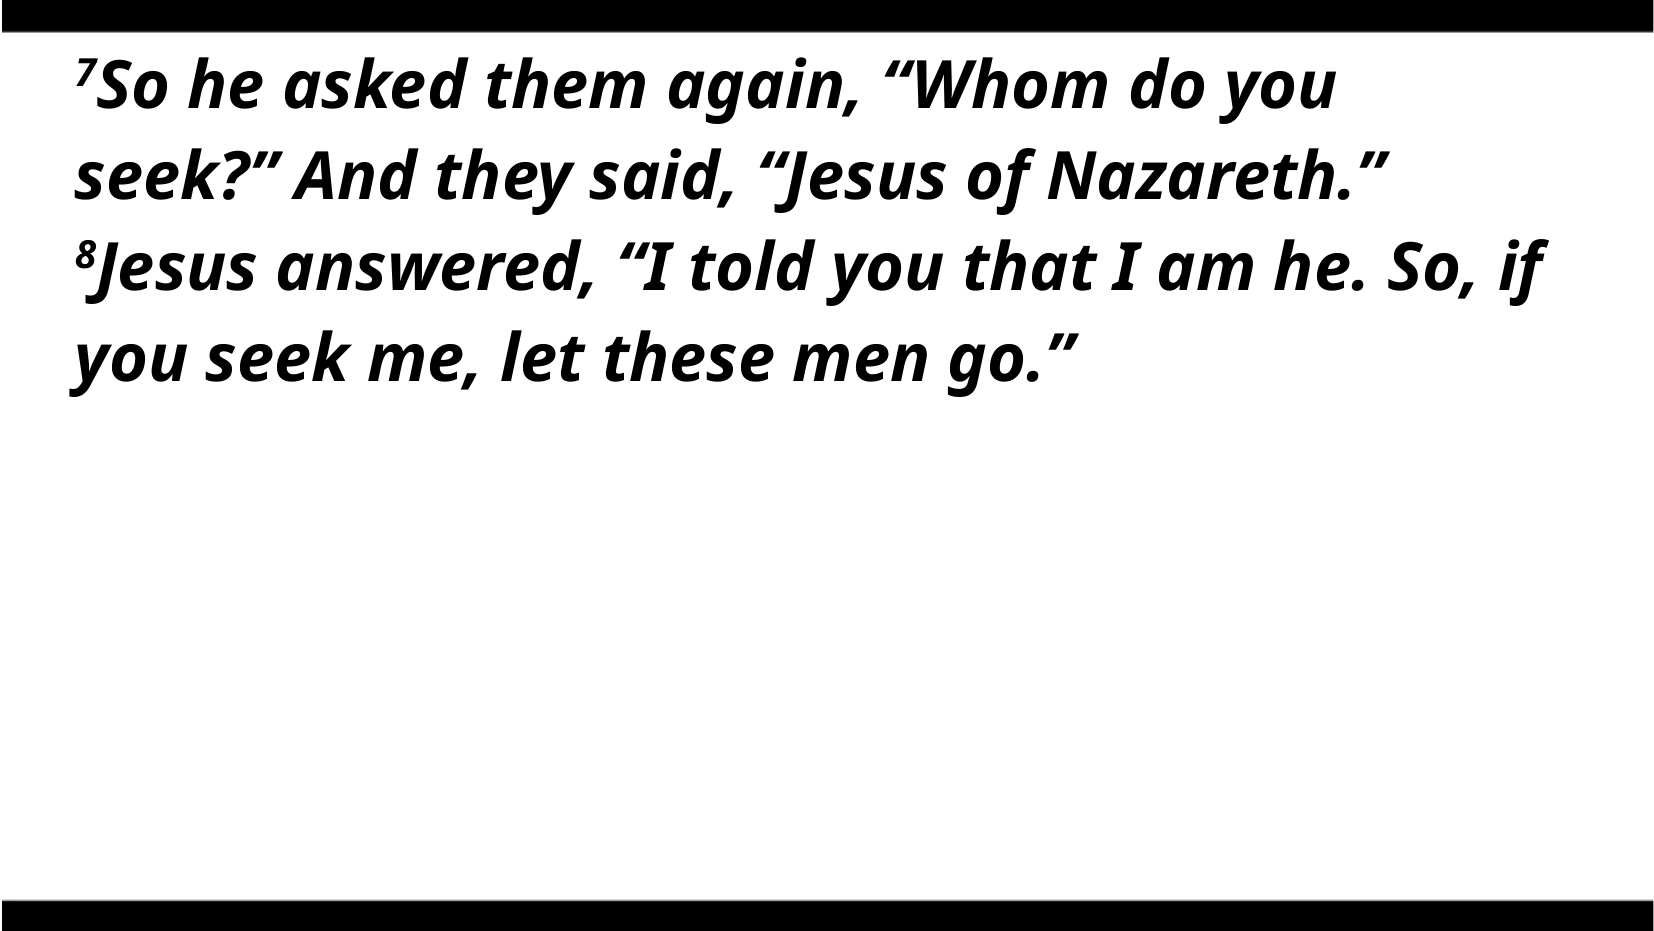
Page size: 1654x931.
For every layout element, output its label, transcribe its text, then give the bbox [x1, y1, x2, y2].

picture [2, 0, 1654, 931]
text_box 7So he asked them again, “Whom do you seek?” And they said, “Jesus of Nazareth.” 8Jesus answered, “I told you that I am he. So, if you seek me, let these men go.” [60, 30, 1561, 400]
